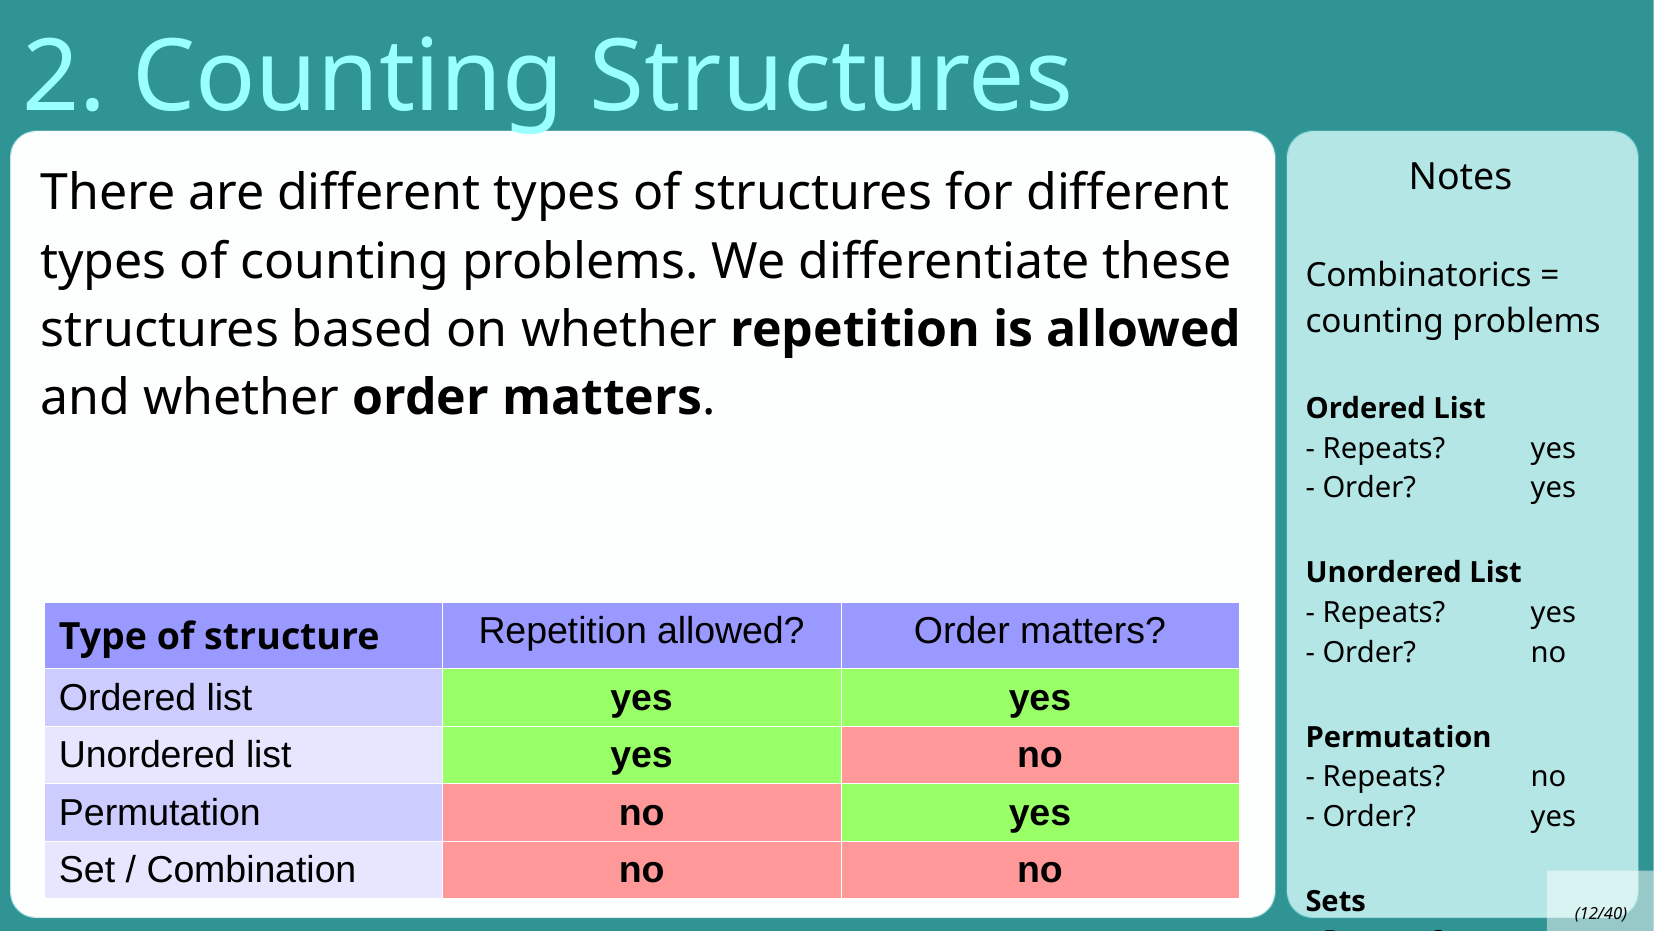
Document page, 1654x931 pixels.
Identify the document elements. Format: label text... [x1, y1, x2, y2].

table_cell Permutation [45, 784, 442, 841]
picture [0, 0, 1654, 931]
text_box (<number>/40) [1546, 877, 1654, 931]
text_box There are different types of structures for different types of counting problems. We differentiate these structures based on whether repetition is allowed and whether order matters. [40, 156, 1253, 571]
table_header Repetition allowed? [443, 603, 841, 668]
table_cell no [842, 842, 1239, 898]
table_cell yes [842, 669, 1239, 726]
table_header Type of structure [45, 603, 442, 668]
table_cell no [842, 727, 1239, 783]
table_cell yes [443, 727, 841, 783]
text_box Notes Combinatorics = counting problems Ordered List - Repeats? yes - Order? yes Unordered List - Repeats? yes - Order? no Permutation - Repeats? no - Order? yes Sets - Repeats? no - Order? no [1290, 141, 1631, 858]
table_cell Ordered list [45, 669, 442, 726]
table_cell yes [842, 784, 1239, 841]
table_cell Unordered list [45, 727, 442, 783]
table_cell yes [443, 669, 841, 726]
table_cell Set / Combination [45, 842, 442, 898]
title 2. Counting Structures [22, 13, 1511, 130]
table_cell no [443, 784, 841, 841]
table_header Order matters? [842, 603, 1239, 668]
table_cell no [443, 842, 841, 898]
